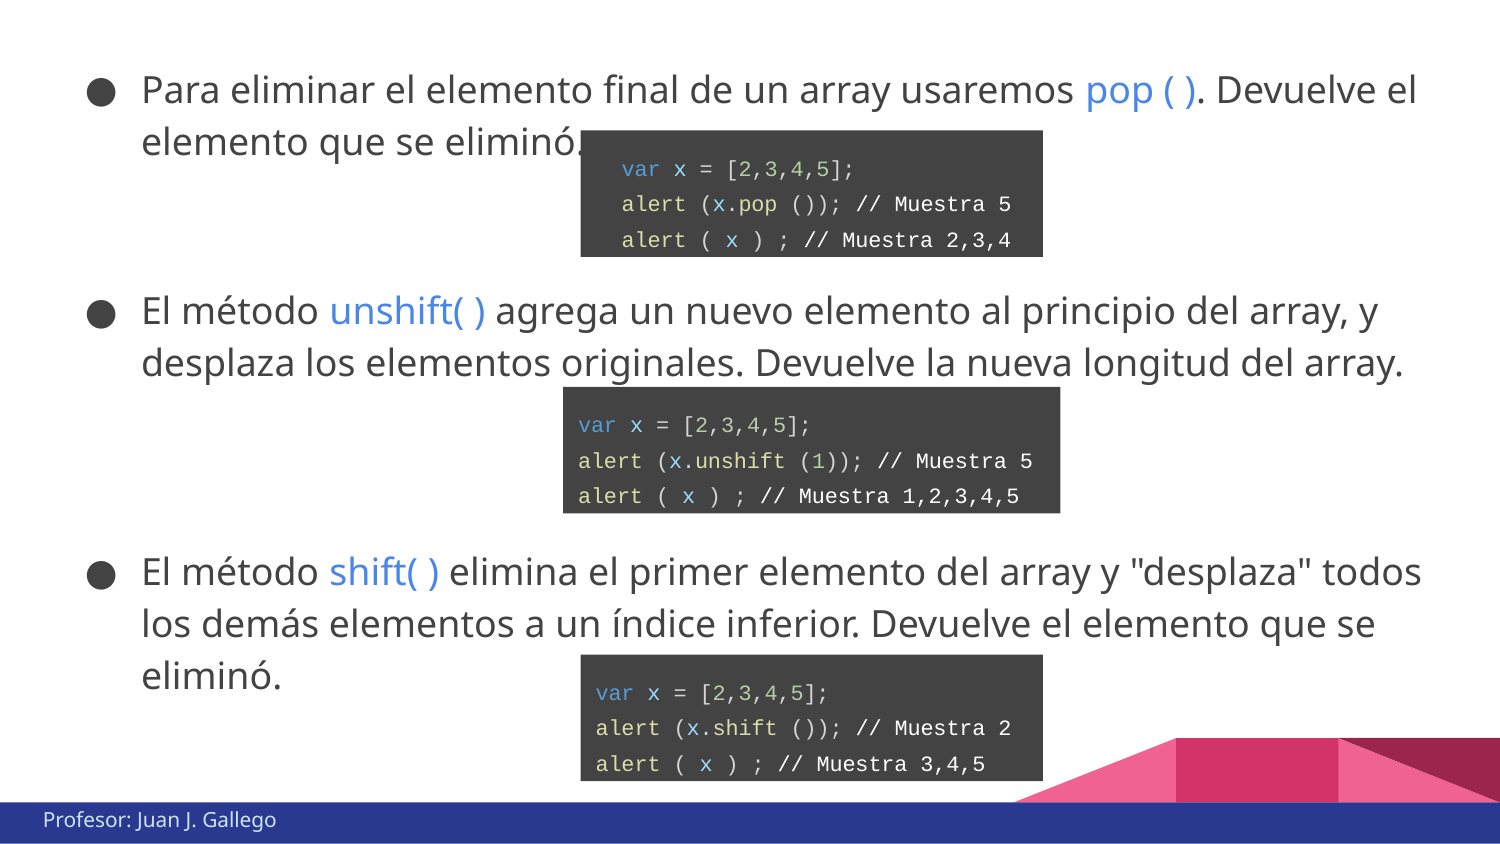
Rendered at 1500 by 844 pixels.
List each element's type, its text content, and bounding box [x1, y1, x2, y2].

text_box var x = [2,3,4,5]; alert (x.pop ()); // Muestra 5 alert ( x ) ; // Muestra 2,3,4 [580, 130, 1043, 257]
list Para eliminar el elemento final de un array usaremos pop ( ). Devuelve el elemento que se eliminó. El método unshift( ) agrega un nuevo elemento al principio del array, y desplaza los elementos originales. Devuelve la nueva longitud del array. El método shift( ) elimina el primer elemento del array y "desplaza" todos los demás elementos a un índice inferior. Devuelve el elemento que se eliminó. [51, 43, 1449, 750]
text_box var x = [2,3,4,5]; alert (x.shift ()); // Muestra 2 alert ( x ) ; // Muestra 3,4,5 [580, 654, 1043, 782]
text_box var x = [2,3,4,5]; alert (x.unshift (1)); // Muestra 5 alert ( x ) ; // Muestra 1,2,3,4,5 [563, 386, 1061, 514]
